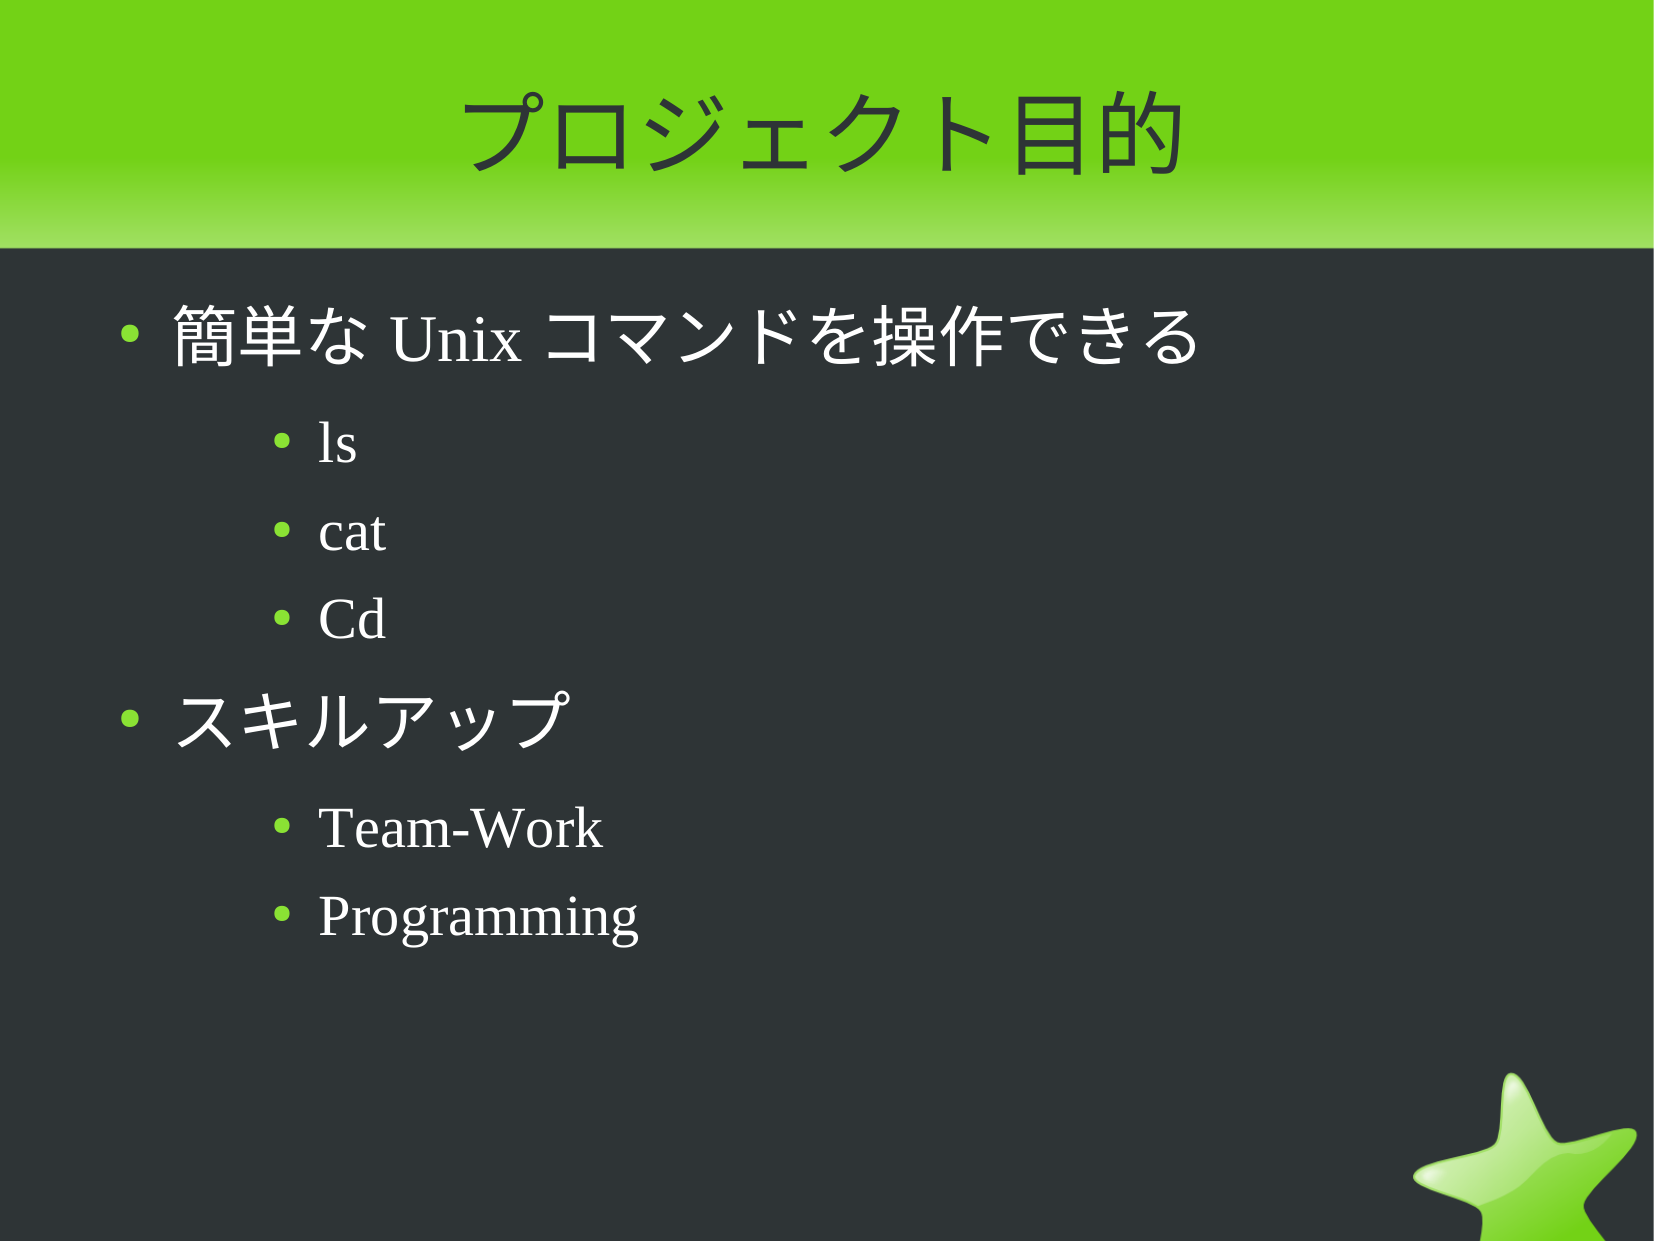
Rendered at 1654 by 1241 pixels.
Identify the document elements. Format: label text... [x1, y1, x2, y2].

list 簡単なUnixコマンドを操作できる ls cat Cd スキルアップ Team-Work Programming [82, 290, 1571, 1094]
picture [0, 0, 1654, 1241]
title プロジェクト目的 [76, 36, 1565, 229]
